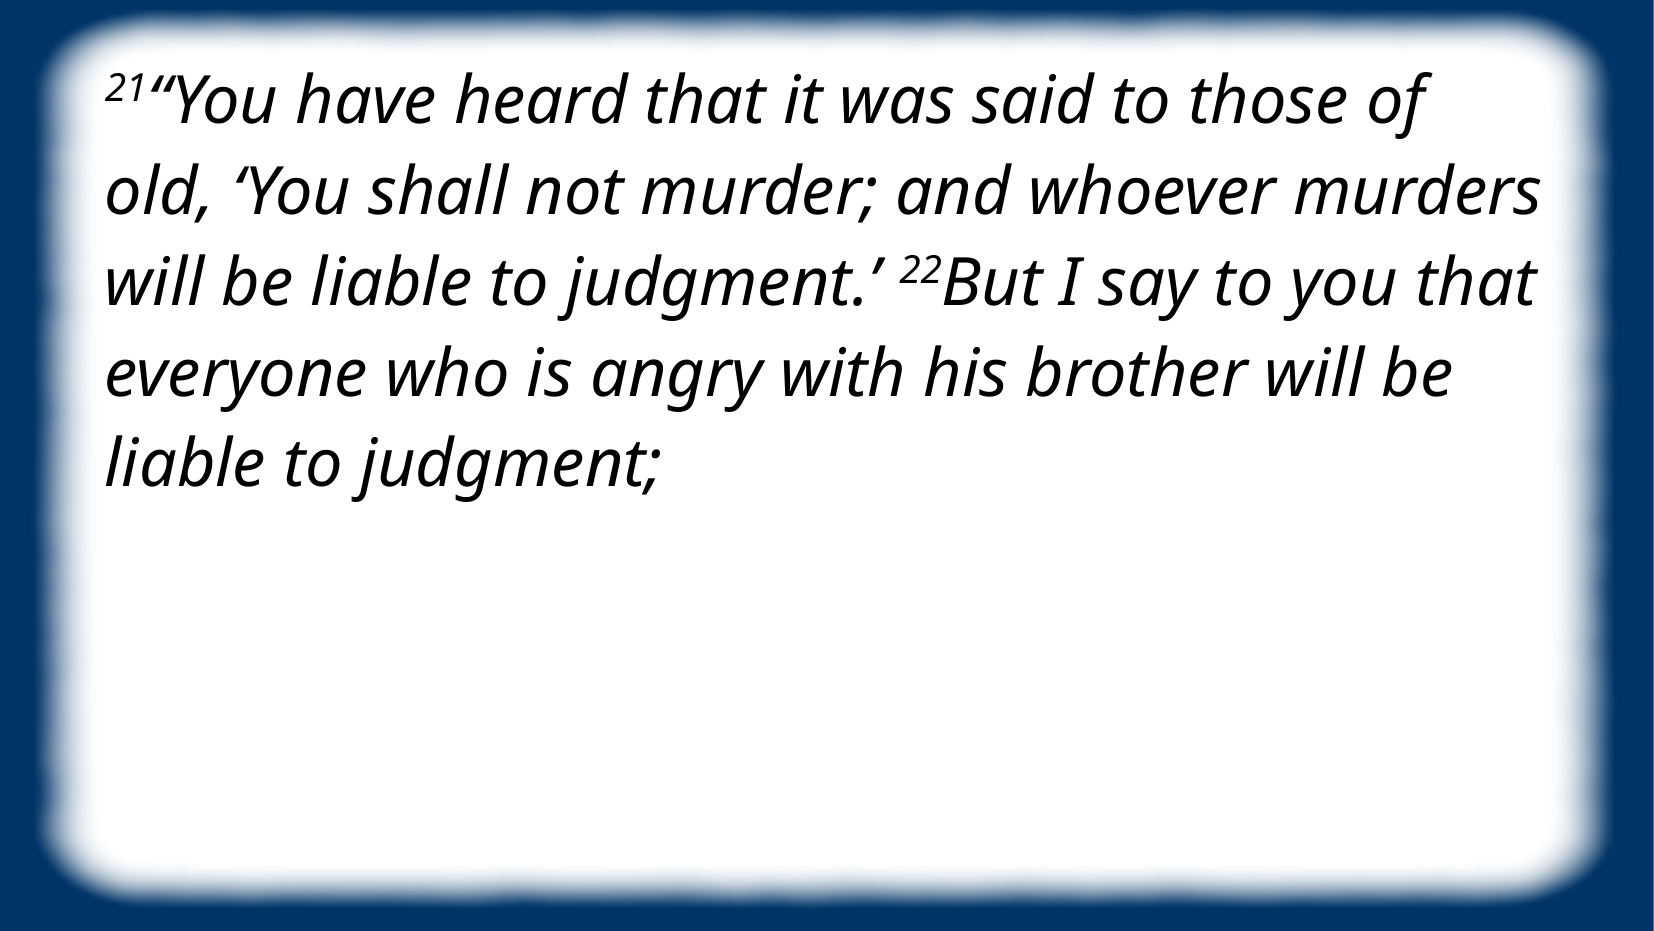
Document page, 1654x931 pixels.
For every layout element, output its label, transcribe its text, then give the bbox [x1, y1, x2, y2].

picture [0, 0, 1654, 931]
text_box 21“You have heard that it was said to those of old, ‘You shall not murder; and whoever murders will be liable to judgment.’ 22But I say to you that everyone who is angry with his brother will be liable to judgment; [90, 45, 1561, 504]
